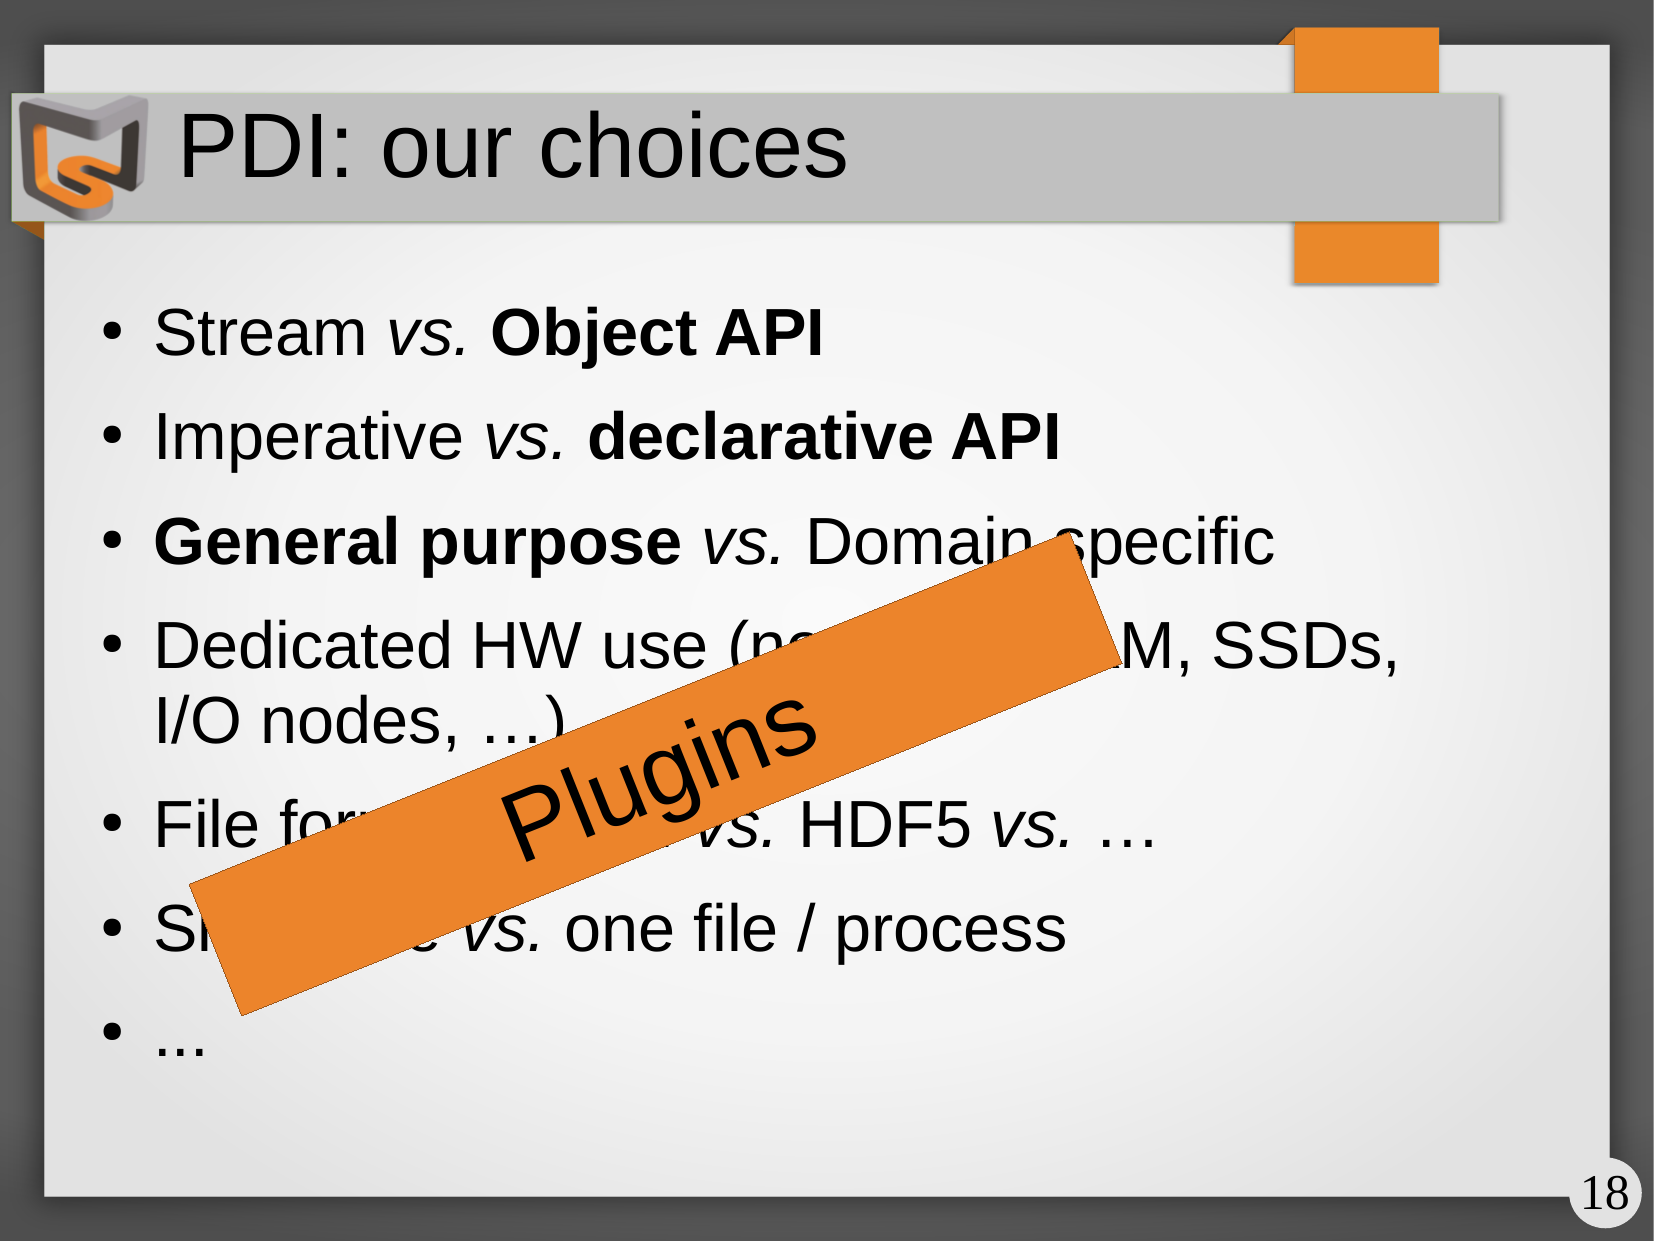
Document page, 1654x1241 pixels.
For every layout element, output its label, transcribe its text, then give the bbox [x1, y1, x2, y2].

text_box Plugins [189, 531, 1123, 1016]
title PDI: our choices [177, 94, 1477, 213]
picture [0, 0, 1654, 1241]
list Stream vs. Object API Imperative vs. declarative API General purpose vs. Domain specific Dedicated HW use (none, NVRAM, SSDs, I/O nodes, …) File format: ASCII vs. HDF5 vs. … Single file vs. one file / process ... [82, 295, 1571, 1122]
